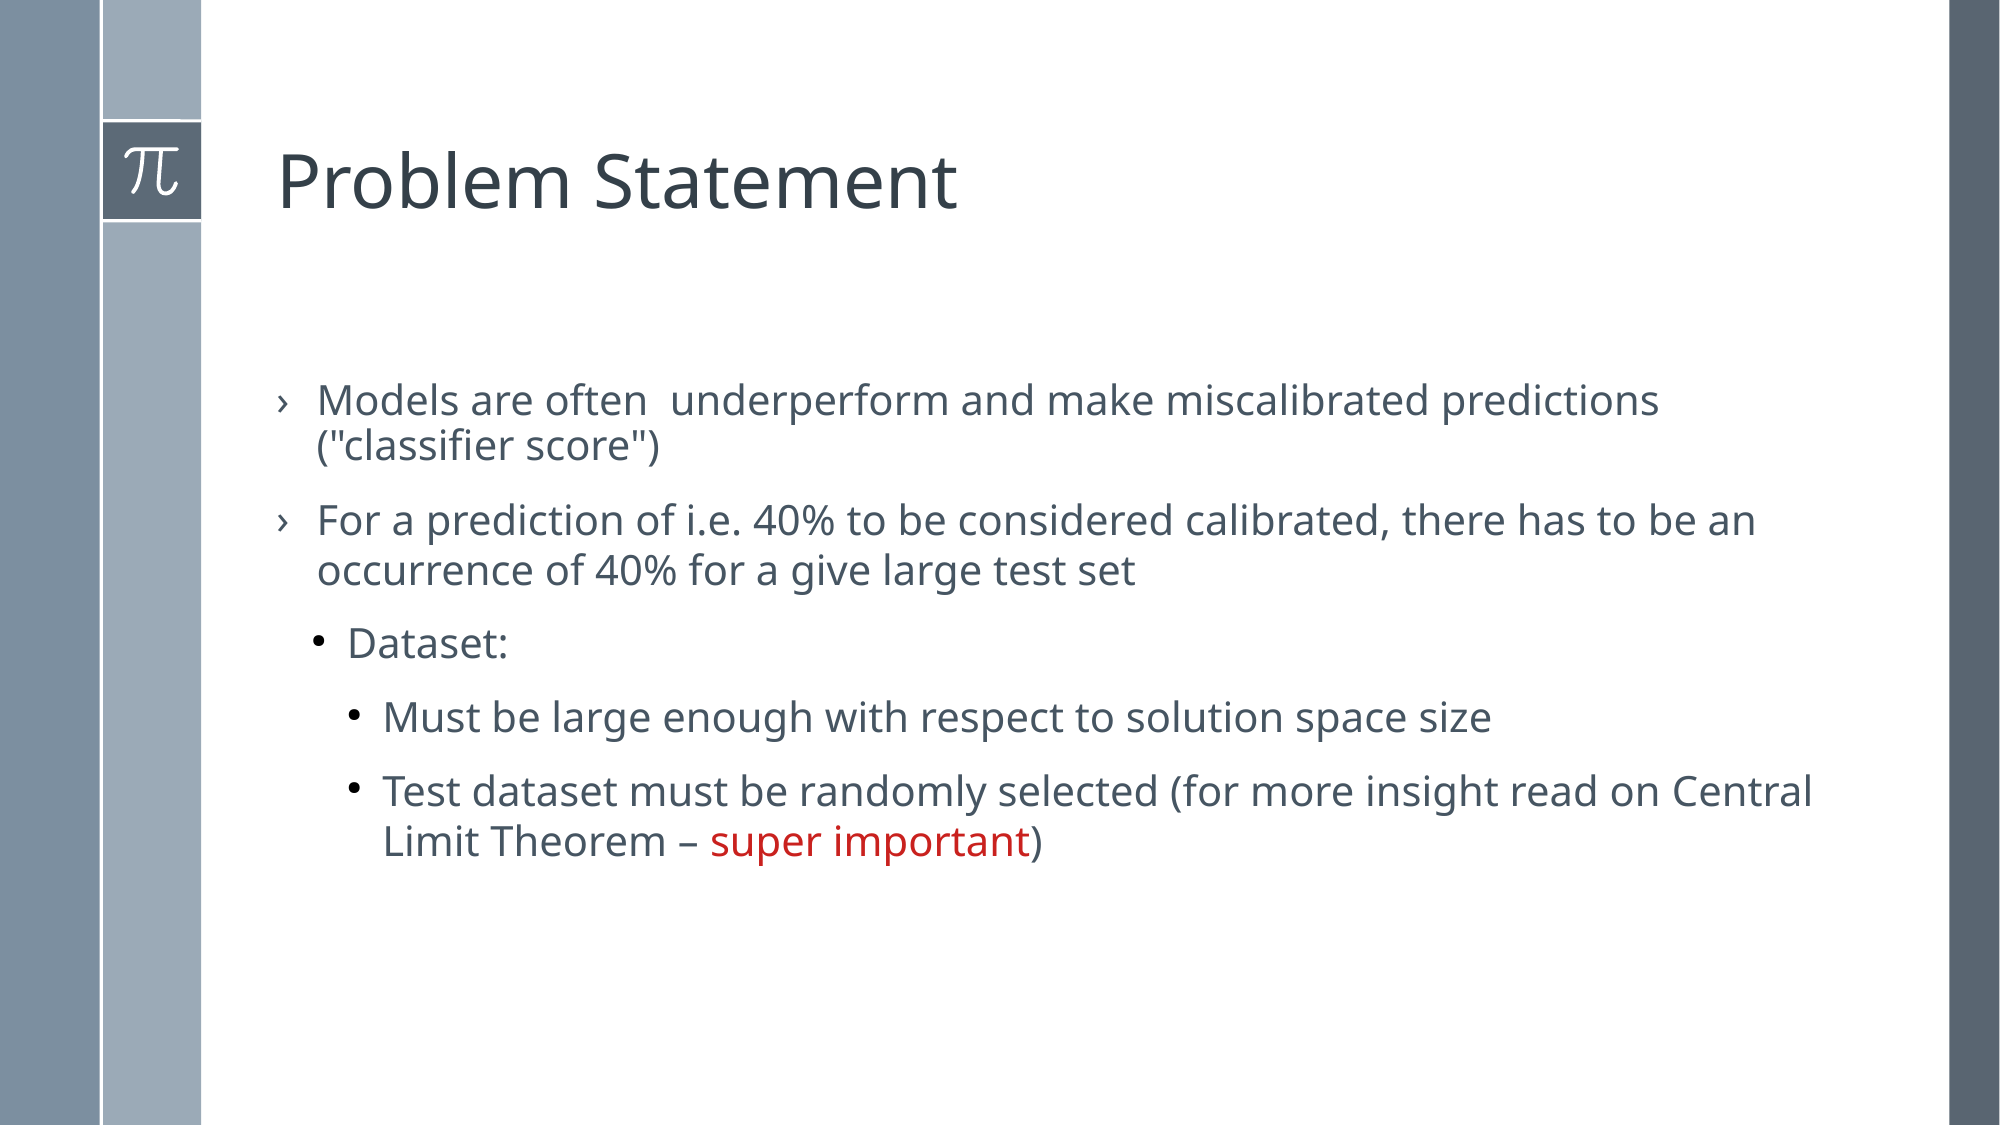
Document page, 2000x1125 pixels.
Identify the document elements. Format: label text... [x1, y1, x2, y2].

text_box Problem Statement [261, 29, 1867, 233]
text_box Models are often underperform and make miscalibrated predictions ("classifier score") For a prediction of i.e. 40% to be considered calibrated, there has to be an occurrence of 40% for a give large test set Dataset: Must be large enough with respect to solution space size Test dataset must be randomly selected (for more insight read on Central Limit Theorem – super important) [261, 262, 1845, 1013]
